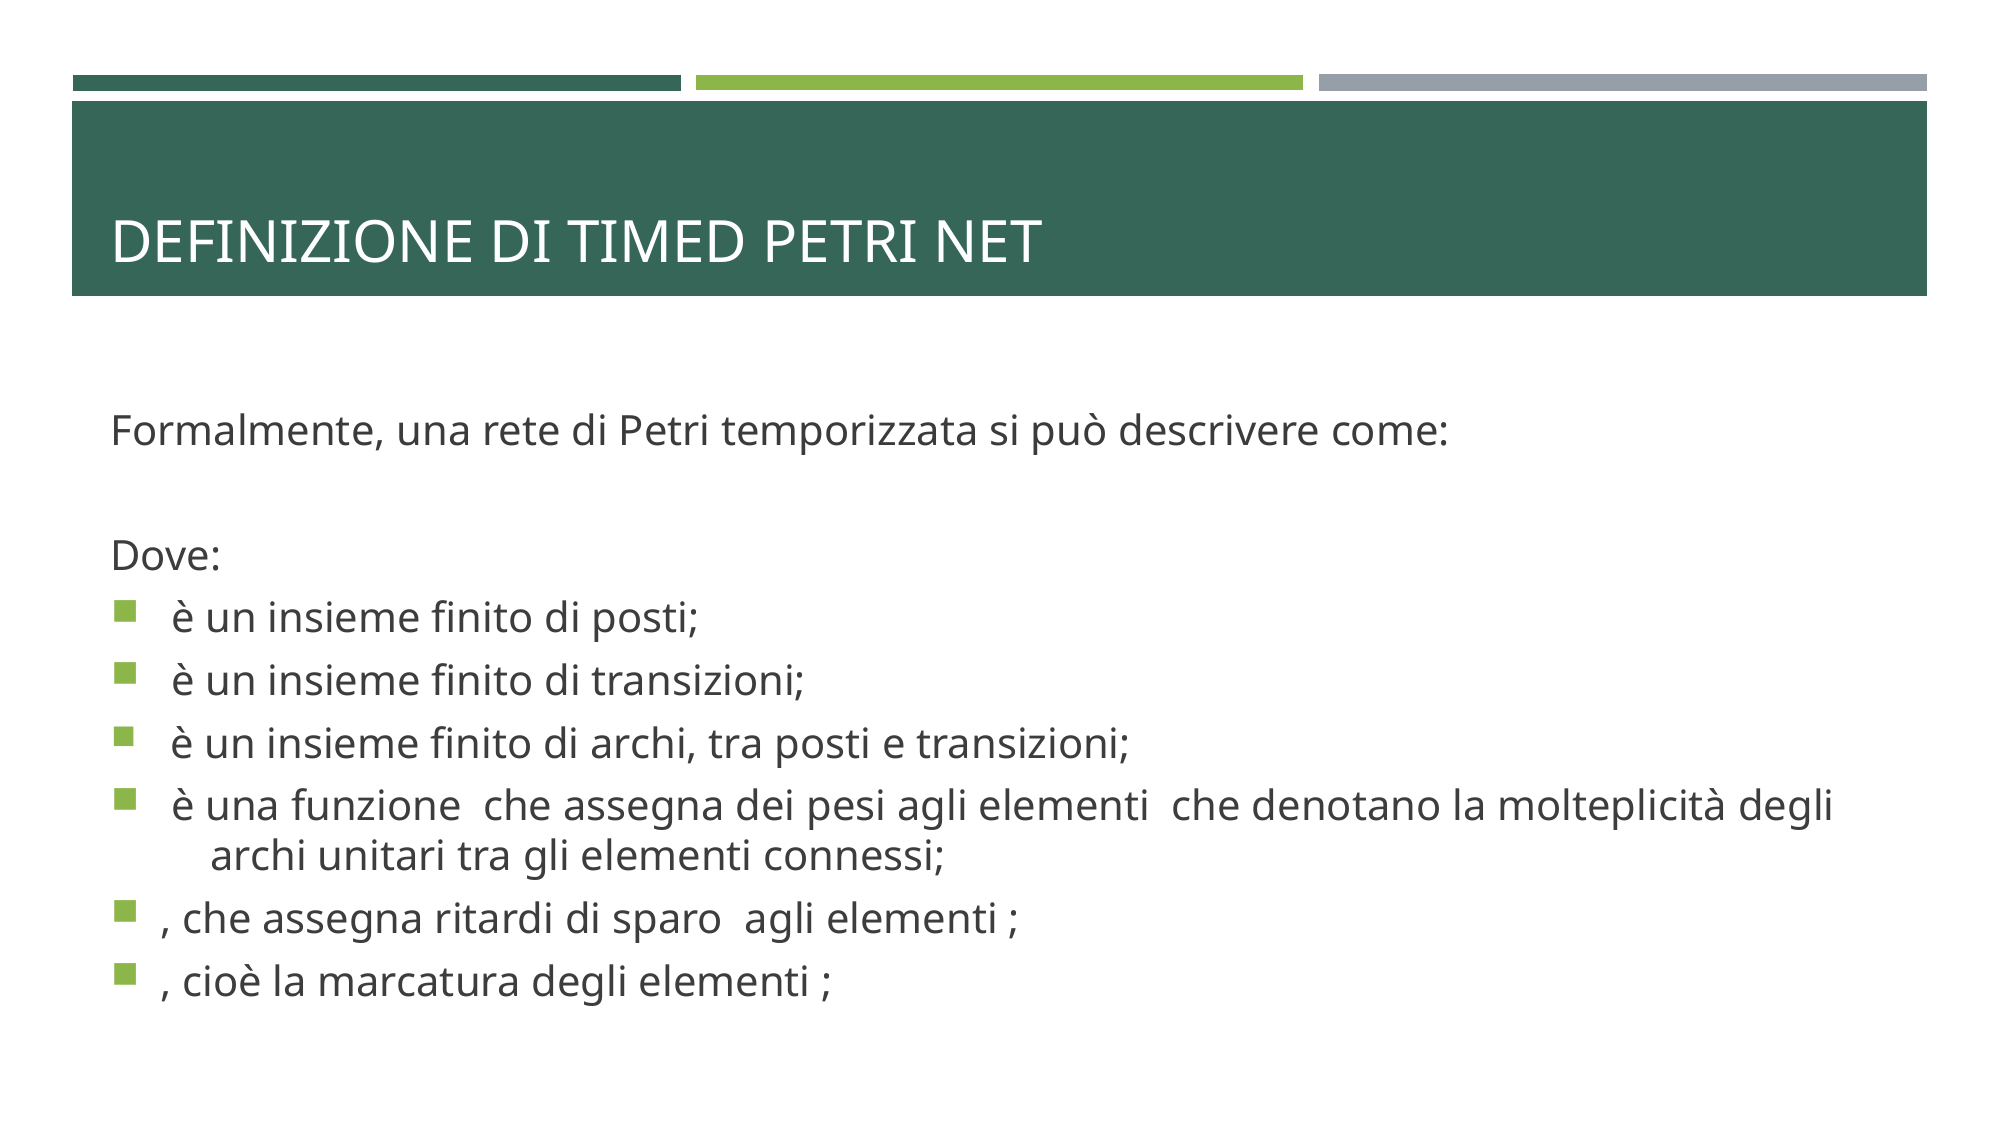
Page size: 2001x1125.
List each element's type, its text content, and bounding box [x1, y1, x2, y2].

list Formalmente, una rete di Petri temporizzata si può descrivere come: Dove: è un insieme finito di posti; è un insieme finito di transizioni; è un insieme finito di archi, tra posti e transizioni; è una funzione che assegna dei pesi agli elementi che denotano la molteplicità degli archi unitari tra gli elementi connessi; , che assegna ritardi di sparo agli elementi ; , cioè la marcatura degli elementi ; [95, 318, 1905, 1090]
title Definizione di timed petri net [95, 115, 1905, 282]
